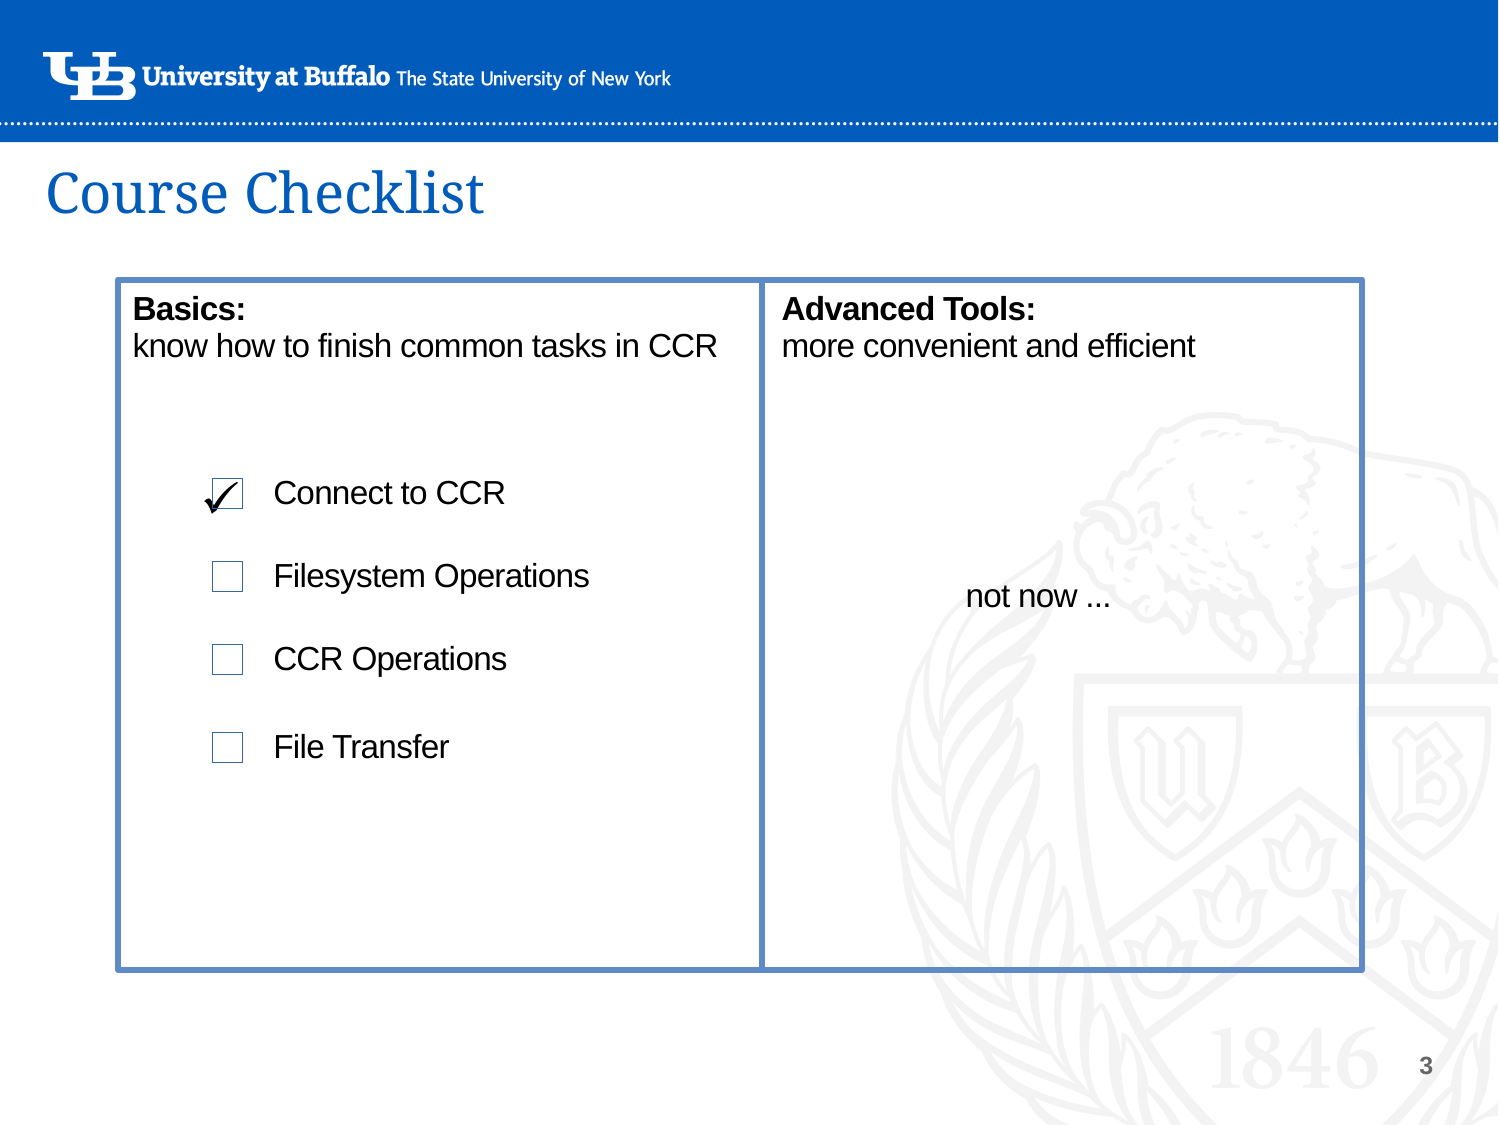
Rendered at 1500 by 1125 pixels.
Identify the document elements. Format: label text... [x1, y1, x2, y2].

text_box Connect to CCR [258, 467, 541, 520]
text_box ✓ [185, 478, 252, 539]
text_box Filesystem Operations [258, 550, 625, 603]
text_box not now ... [950, 570, 1161, 622]
text_box Basics: know how to finish common tasks in CCR [117, 282, 760, 376]
text_box [117, 279, 1363, 970]
text_box File Transfer [258, 721, 505, 774]
text_box CCR Operations [258, 633, 625, 686]
picture [0, 0, 1499, 1125]
title Course Checklist [30, 153, 1387, 232]
text_box Advanced Tools: more convenient and efficient [766, 282, 1363, 376]
